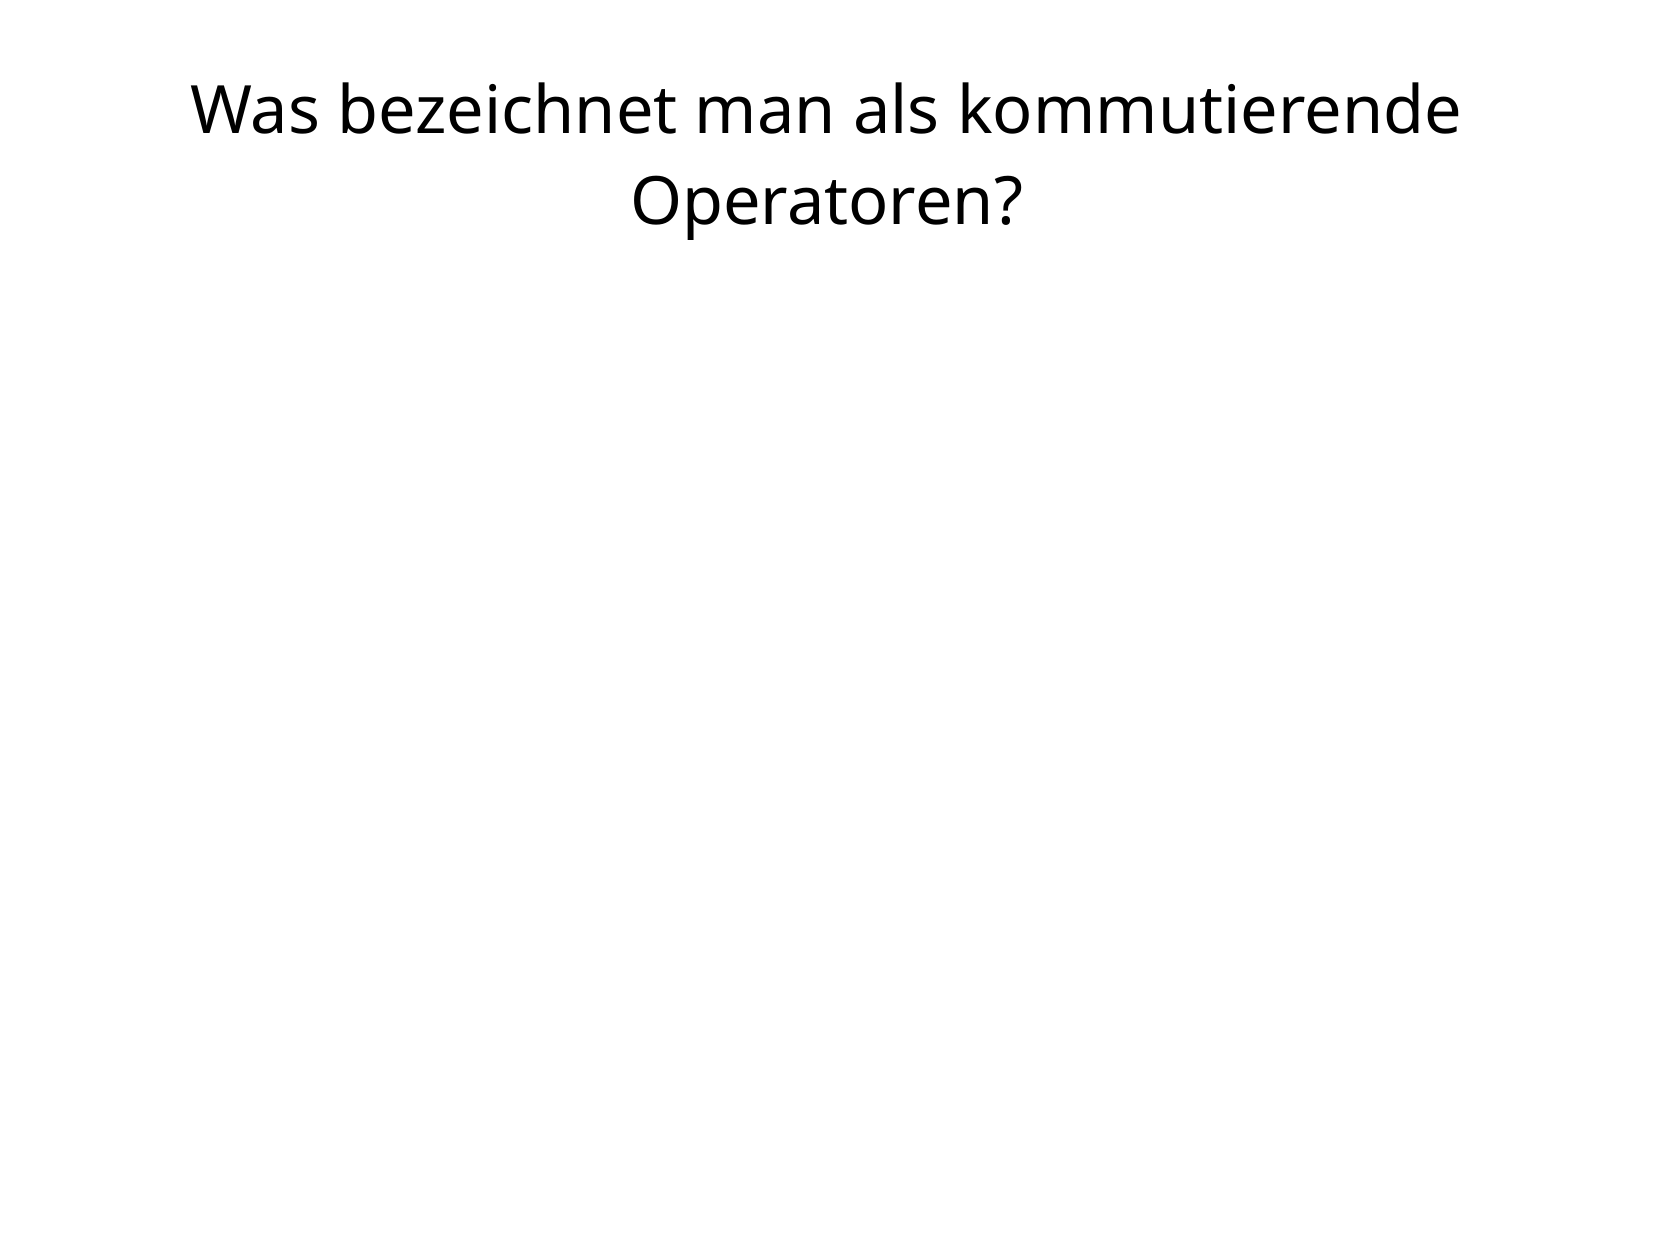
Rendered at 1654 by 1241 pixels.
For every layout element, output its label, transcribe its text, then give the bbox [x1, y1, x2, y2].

title Was bezeichnet man als kommutierende Operatoren? [82, 49, 1571, 257]
